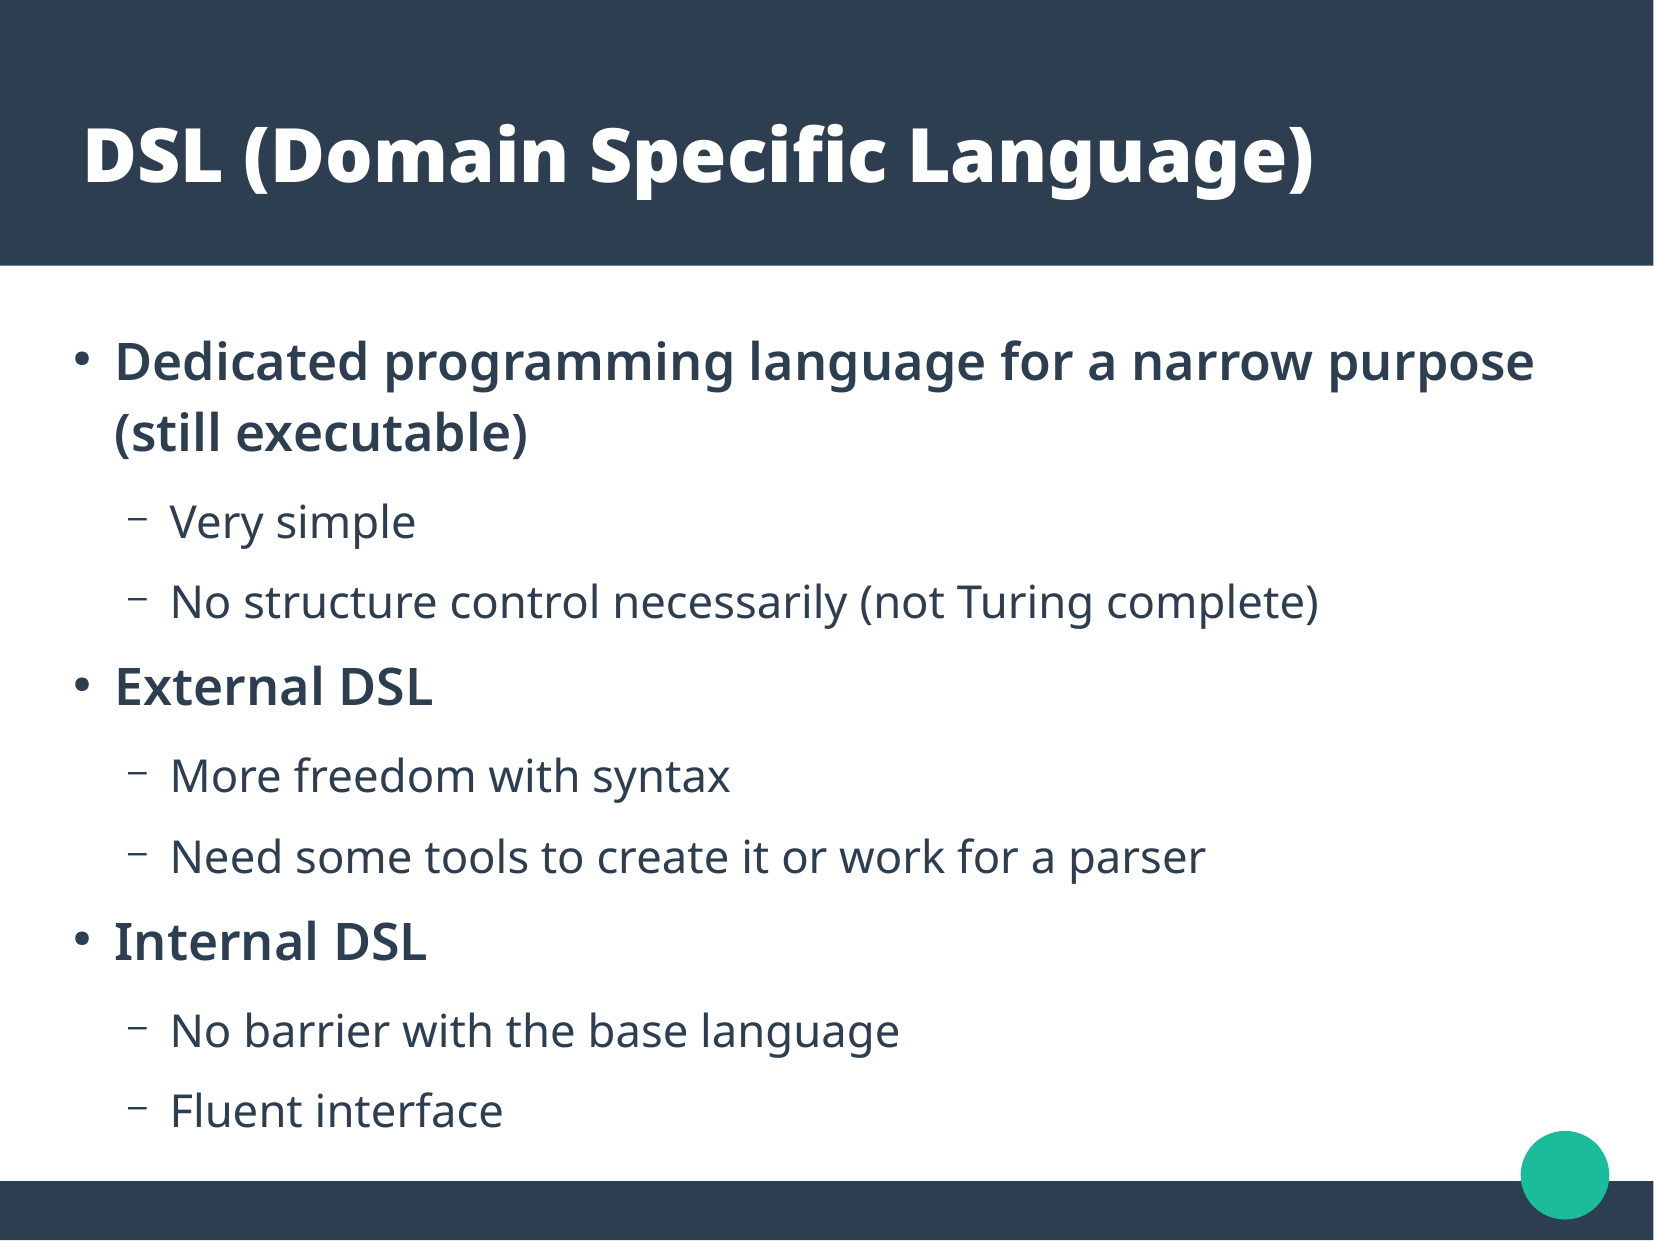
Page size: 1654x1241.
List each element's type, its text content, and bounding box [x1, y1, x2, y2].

title DSL (Domain Specific Language) [82, 49, 1571, 257]
list Dedicated programming language for a narrow purpose (still executable) Very simple No structure control necessarily (not Turing complete) External DSL More freedom with syntax Need some tools to create it or work for a parser Internal DSL No barrier with the base language Fluent interface [59, 324, 1560, 1152]
